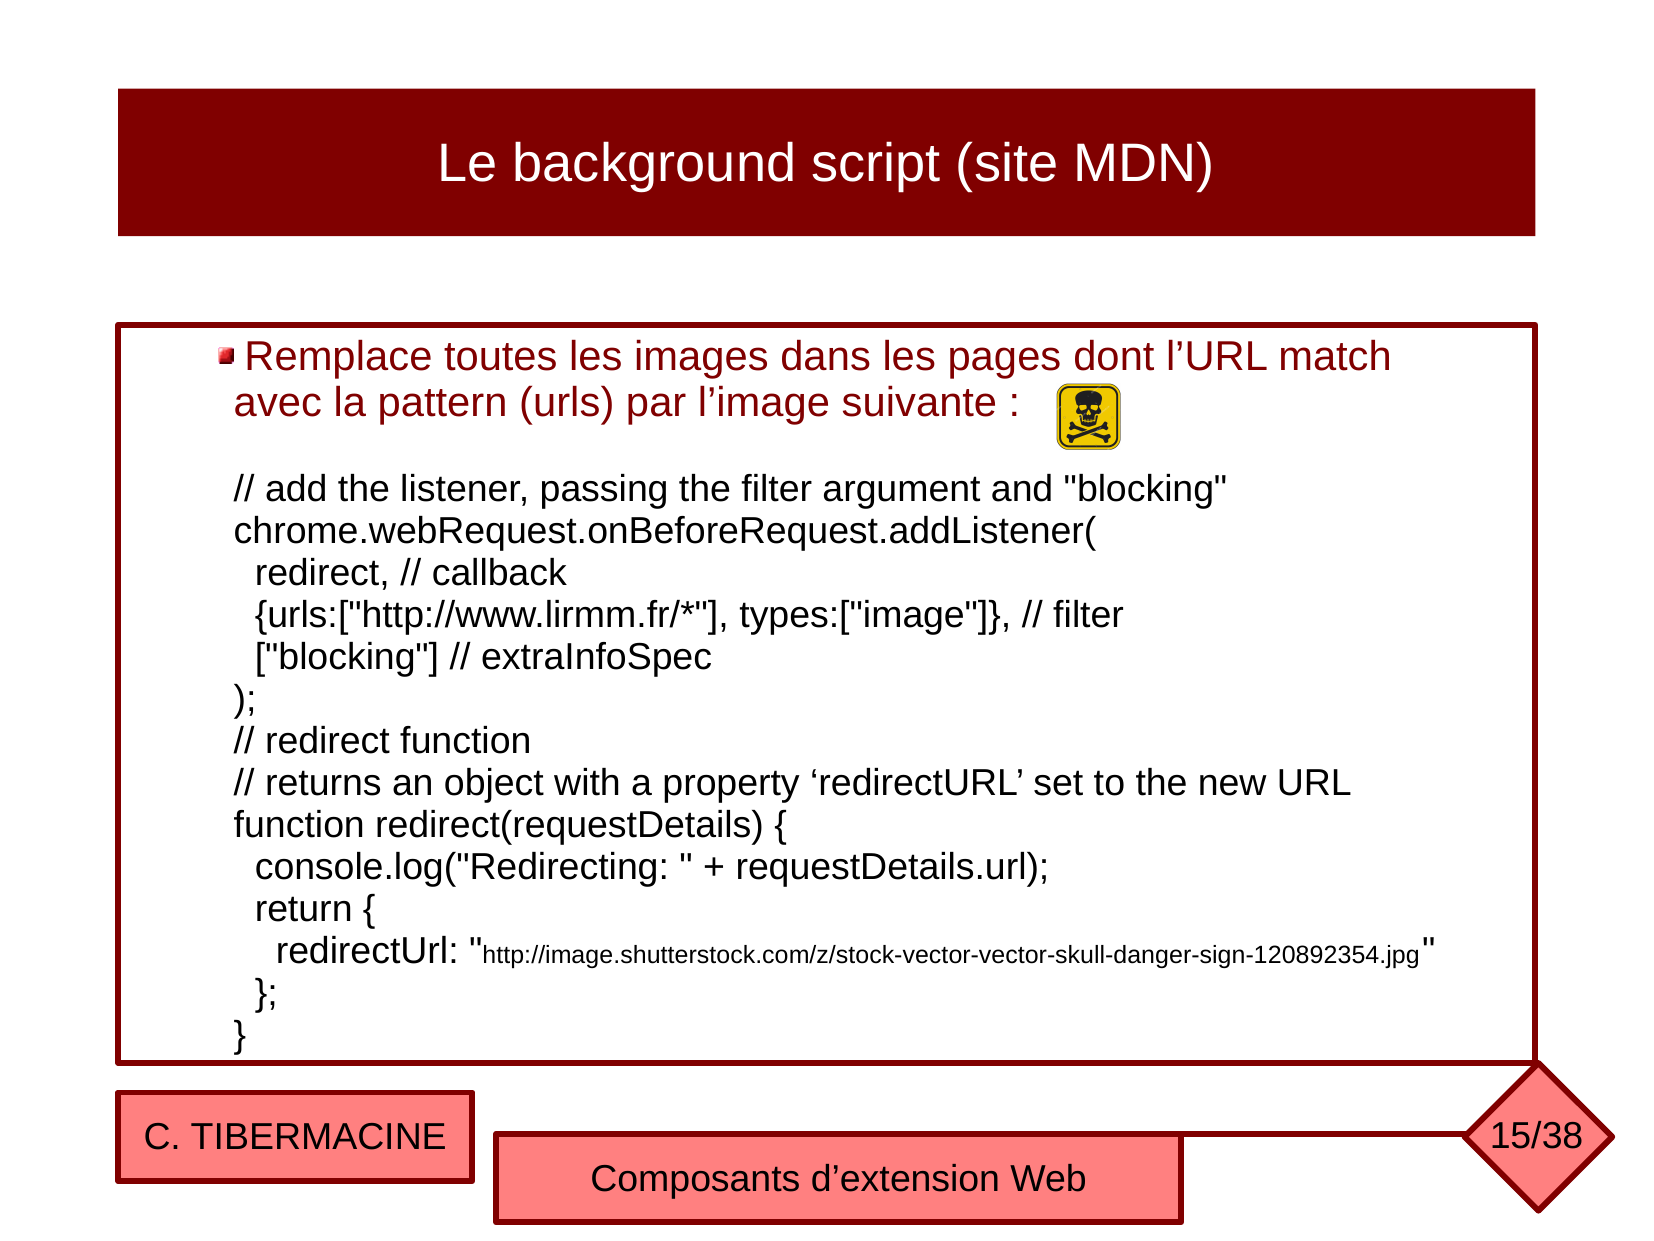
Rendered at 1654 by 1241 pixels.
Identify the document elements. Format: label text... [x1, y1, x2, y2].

text_box [1464, 1126, 1475, 1148]
text_box [1494, 1062, 1583, 1107]
picture [218, 347, 234, 364]
text_box C. TIBERMACINE [118, 1092, 473, 1182]
text_box <numéro>/38 [1475, 1107, 1654, 1164]
picture [1056, 383, 1121, 450]
text_box [1491, 1164, 1586, 1211]
text_box Remplace toutes les images dans les pages dont l’URL match avec la pattern (urls) par l’image suivante : // add the listener, passing the filter argument and "blocking" chrome.webRequest.onBeforeRequest.addListener( redirect, // callback {urls:["http://www.lirmm.fr/*"], types:["image"]}, // filter ["blocking"] // extraInfoSpec ); // redirect function // returns an object with a property ‘redirectURL’ set to the new URL function redirect(requestDetails) { console.log("Redirecting: " + requestDetails.url); return { redirectUrl: "http://image.shutterstock.com/z/stock-vector-vector-skull-danger-sign-120892354.jpg" }; } [118, 324, 1536, 1063]
text_box Le background script (site MDN) [118, 88, 1536, 237]
text_box Composants d’extension Web [496, 1133, 1182, 1223]
